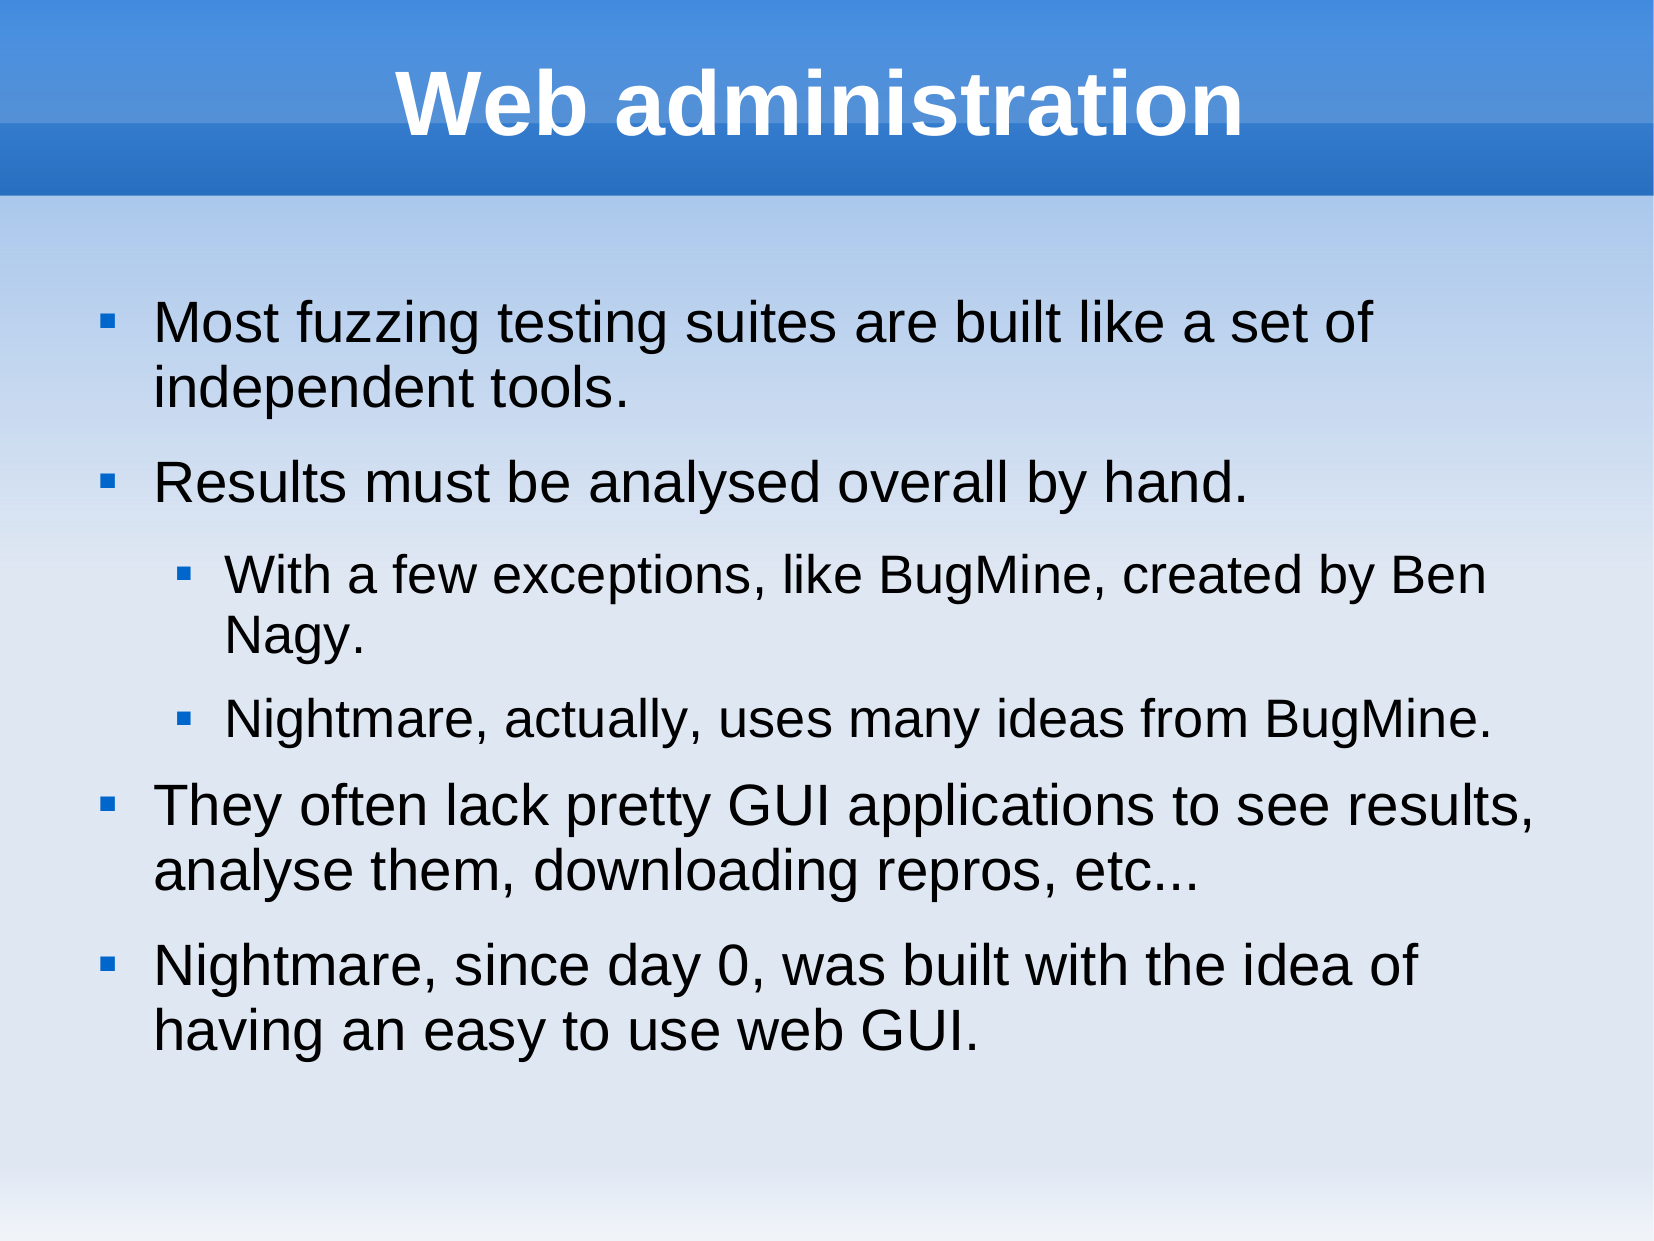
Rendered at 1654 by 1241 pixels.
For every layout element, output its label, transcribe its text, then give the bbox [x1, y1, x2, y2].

title Web administration [76, 0, 1565, 208]
list Most fuzzing testing suites are built like a set of independent tools. Results must be analysed overall by hand. With a few exceptions, like BugMine, created by Ben Nagy. Nightmare, actually, uses many ideas from BugMine. They often lack pretty GUI applications to see results, analyse them, downloading repros, etc... Nightmare, since day 0, was built with the idea of having an easy to use web GUI. [82, 290, 1571, 1109]
picture [0, 0, 1654, 1241]
